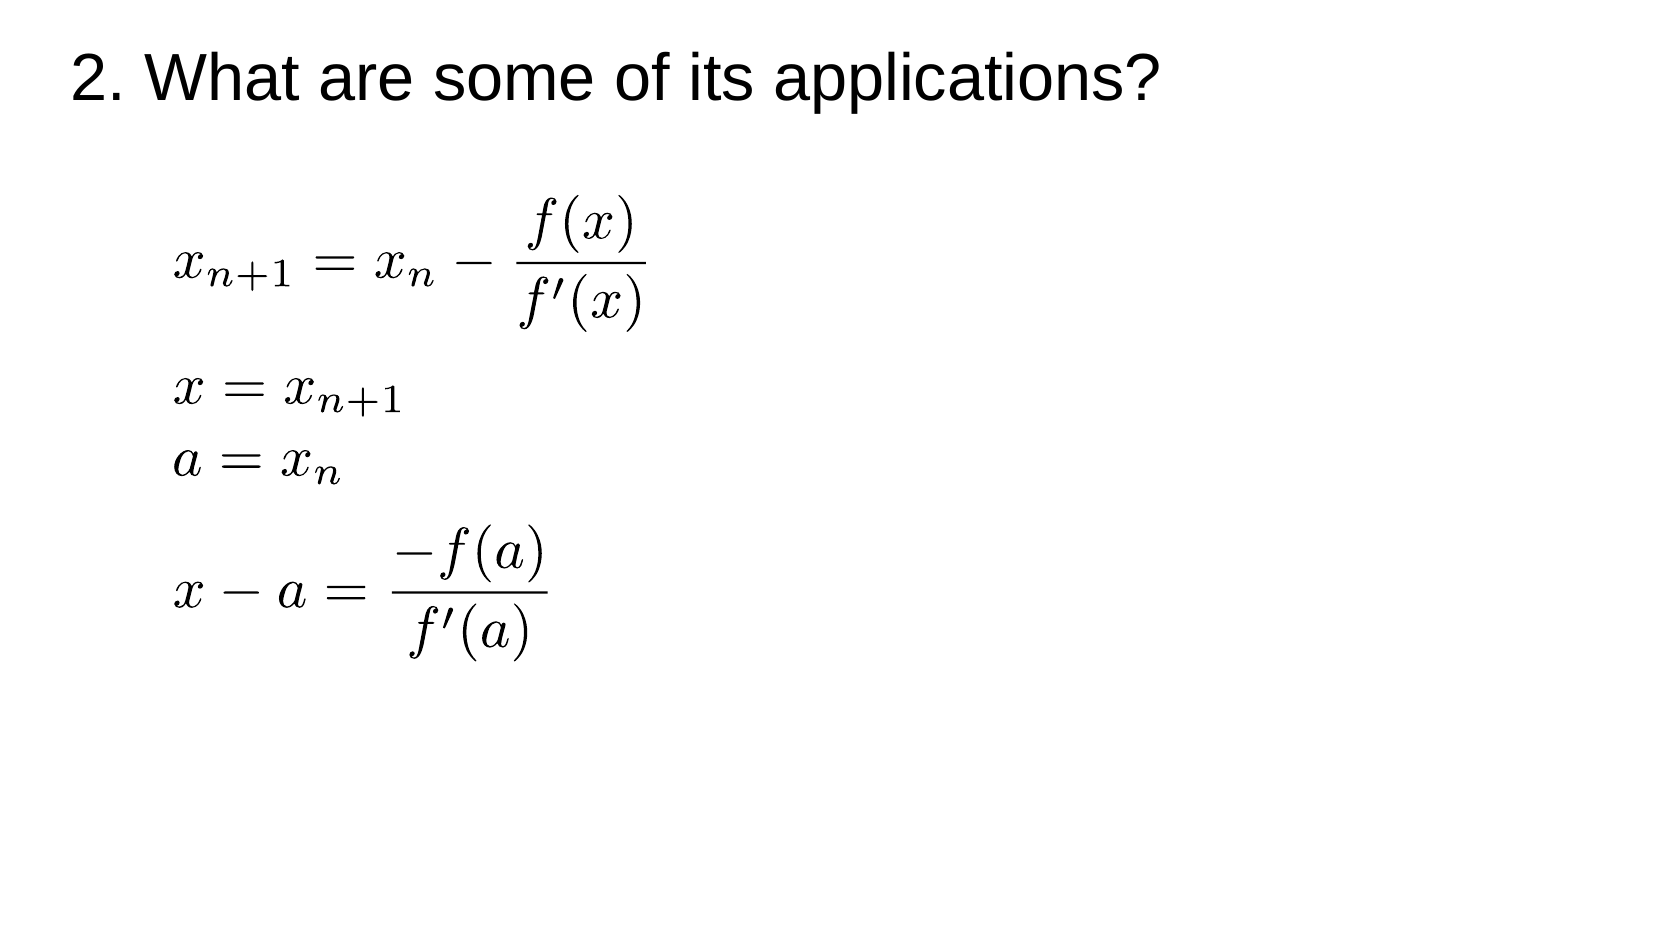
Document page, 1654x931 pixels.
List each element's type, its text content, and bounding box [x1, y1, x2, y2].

text_box [174, 524, 548, 662]
text_box [174, 194, 646, 332]
title 2. What are some of its applications? [0, 0, 1654, 156]
text_box [174, 377, 400, 417]
text_box [174, 450, 340, 485]
